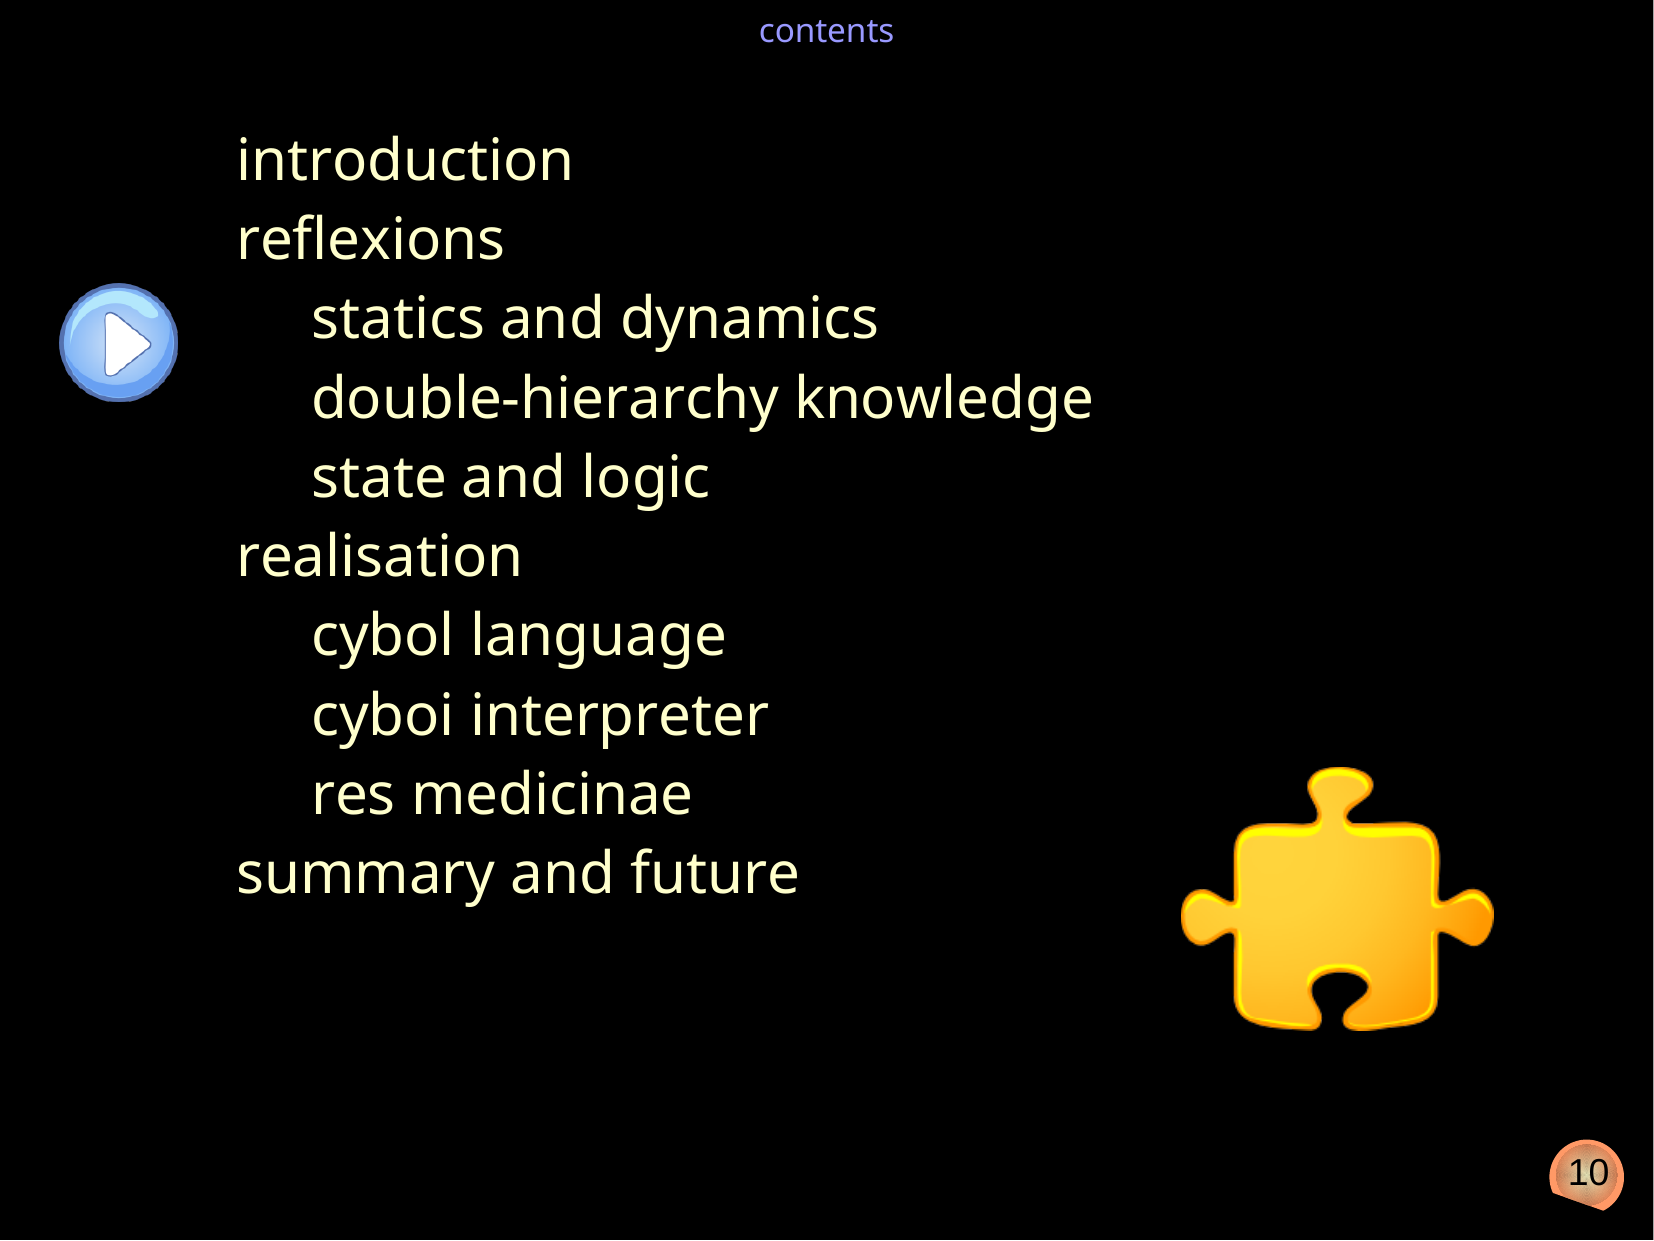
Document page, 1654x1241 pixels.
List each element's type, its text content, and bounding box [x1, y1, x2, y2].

text_box introduction reflexions statics and dynamics double-hierarchy knowledge state and logic realisation cybol language cyboi interpreter res medicinae summary and future [236, 118, 1536, 1182]
text_box cybop (cybernetics oriented programming) [1558, 1147, 1615, 1204]
text_box contents [0, 0, 1654, 60]
picture [1181, 767, 1494, 1031]
picture [59, 283, 178, 402]
text_box cyboi interpreter [1563, 1151, 1611, 1199]
